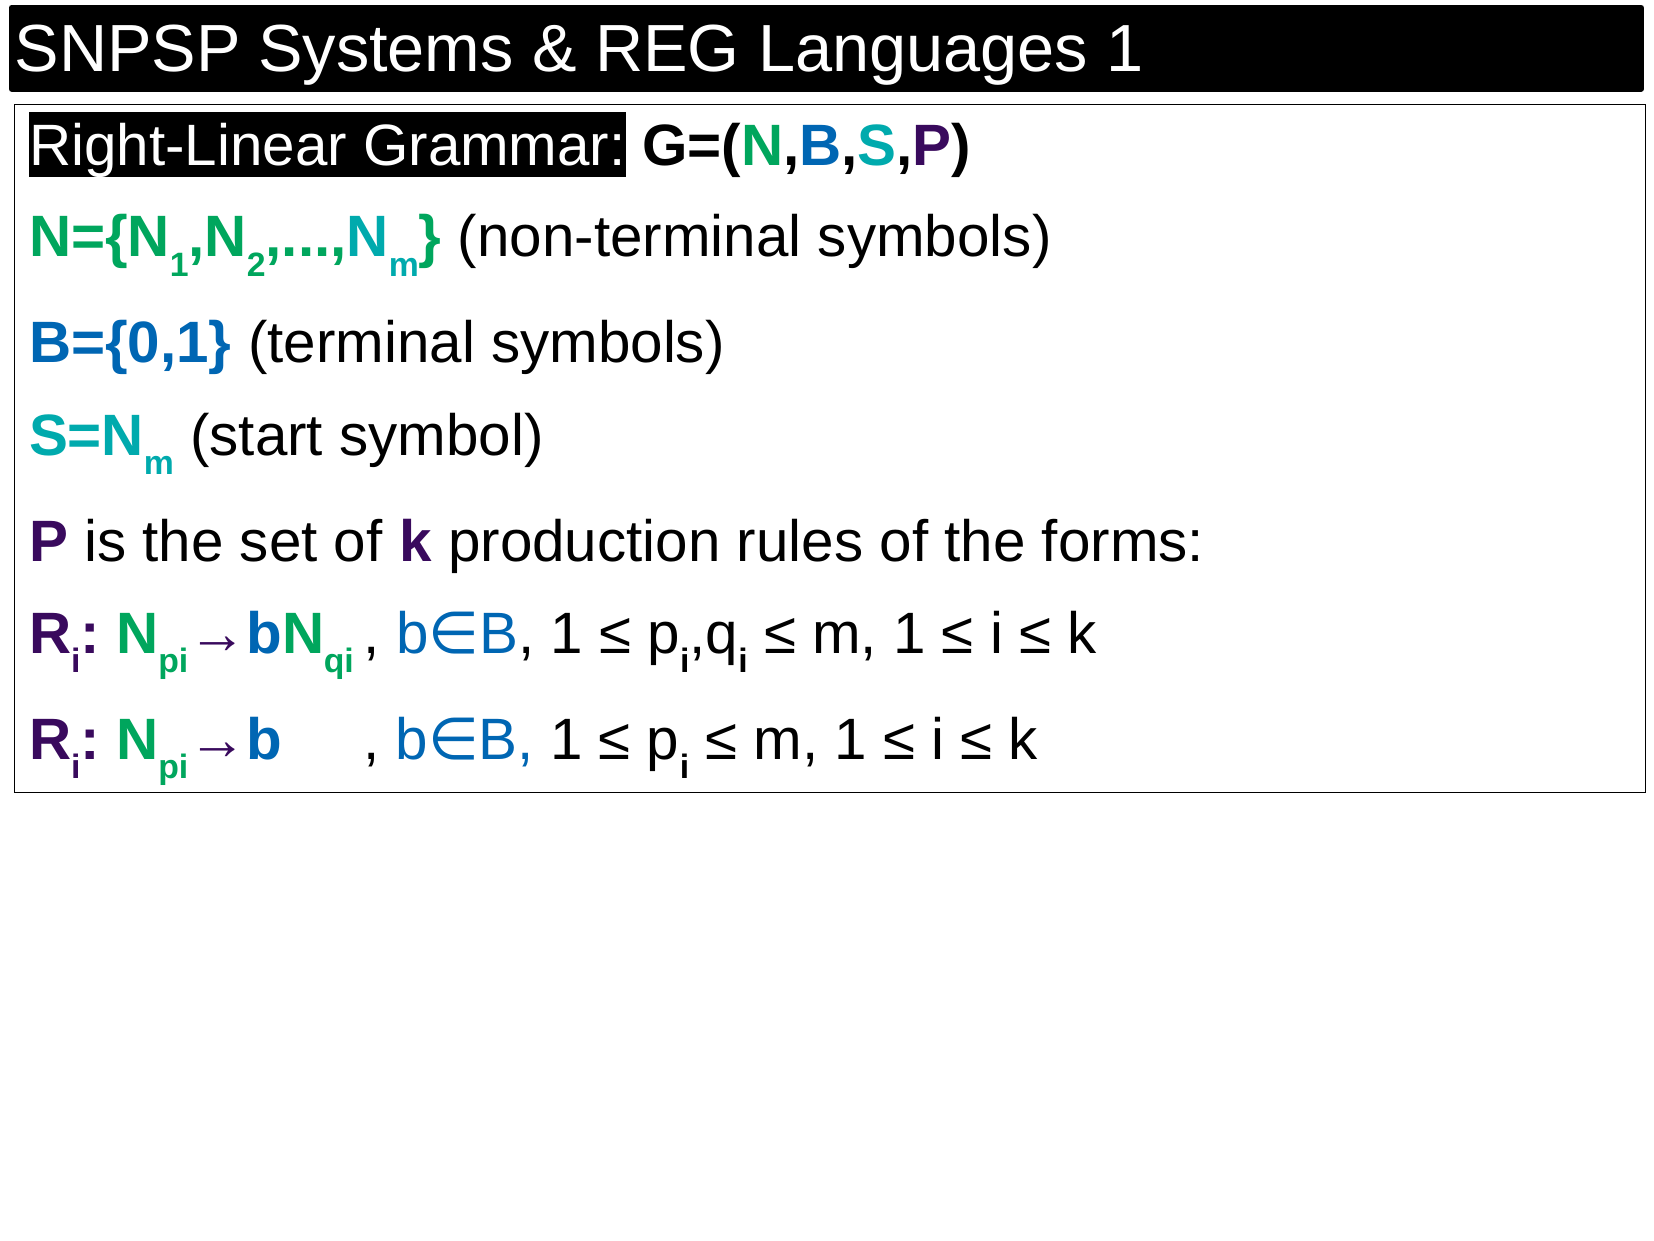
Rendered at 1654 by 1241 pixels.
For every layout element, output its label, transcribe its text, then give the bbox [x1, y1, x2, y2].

title SNPSP Systems & REG Languages 1 [11, 7, 1642, 89]
text_box Right-Linear Grammar: G=(N,B,S,P) N={N1,N2,...,Nm} (non-terminal symbols) B={0,1} (terminal symbols) S=Nm (start symbol) P is the set of k production rules of the forms: Ri: Npi→bNqi , b∈B, 1 ≤ pi,qi ≤ m, 1 ≤ i ≤ k Ri: Npi→b , b∈B, 1 ≤ pi ≤ m, 1 ≤ i ≤ k [14, 104, 1646, 793]
